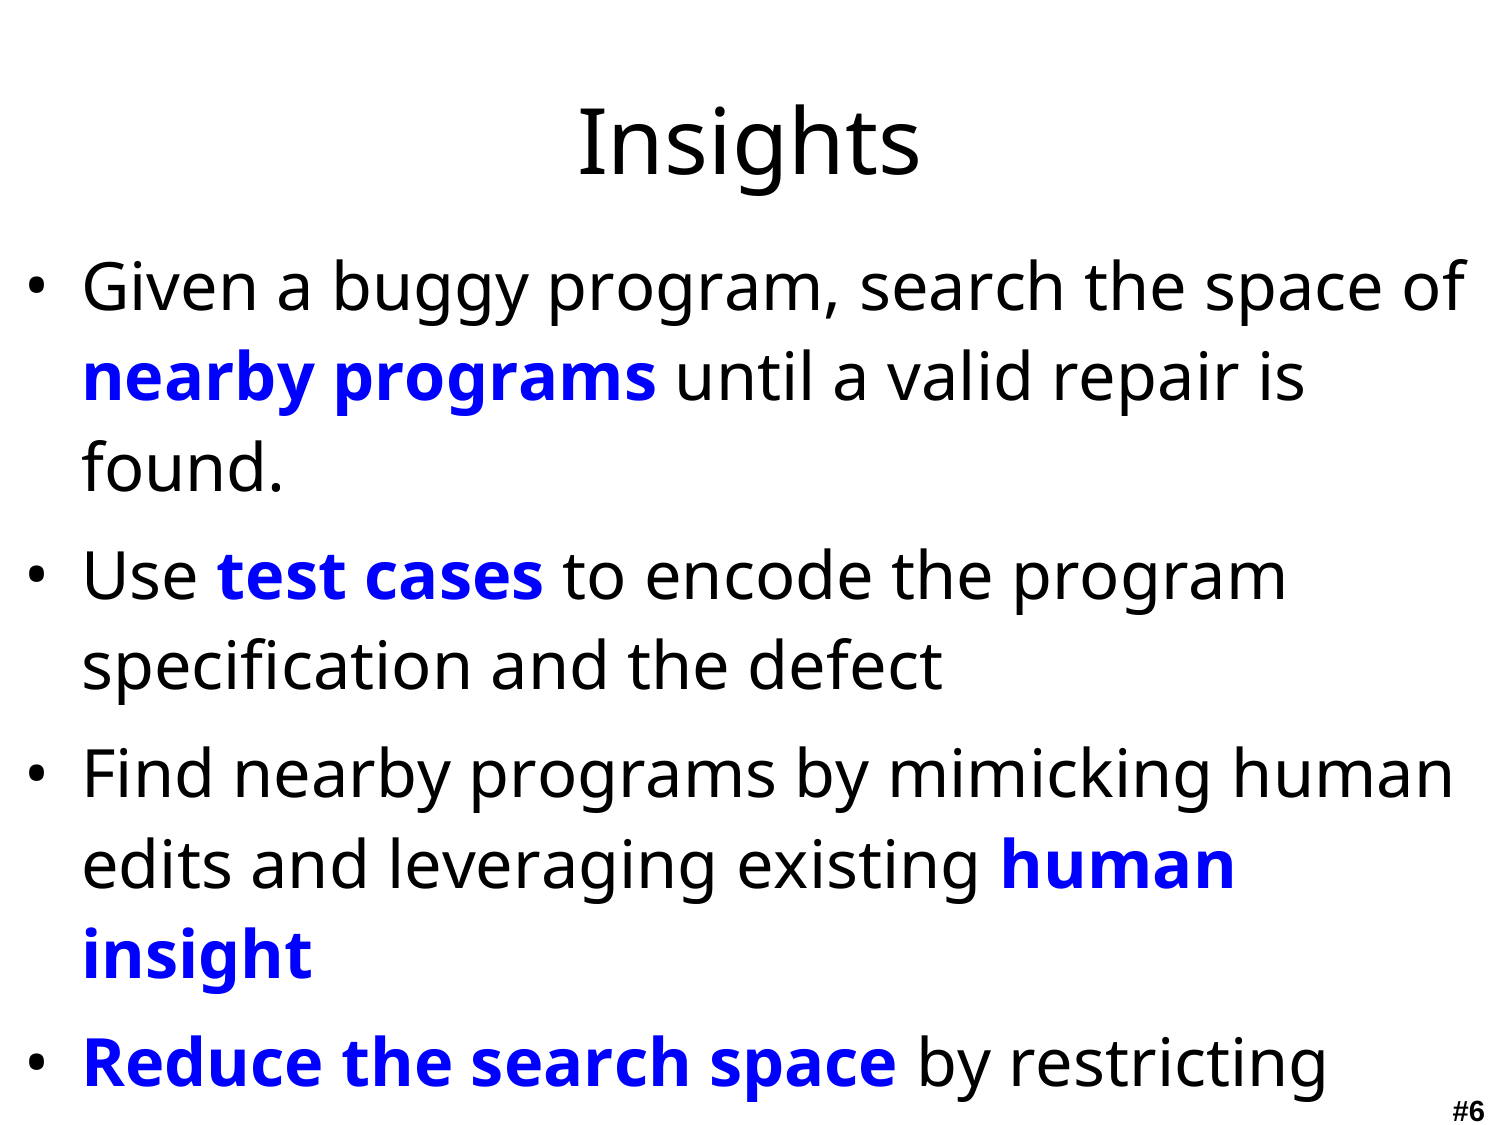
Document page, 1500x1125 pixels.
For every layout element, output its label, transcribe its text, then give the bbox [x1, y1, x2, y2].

title Insights [24, 45, 1476, 233]
list Given a buggy program, search the space of nearby programs until a valid repair is found. Use test cases to encode the program specification and the defect Find nearby programs by mimicking human edits and leveraging existing human insight Reduce the search space by restricting attention to areas likely to contain the bug Genetic programming guides the search, tolerating noise and admitting parallelism [24, 238, 1476, 1081]
